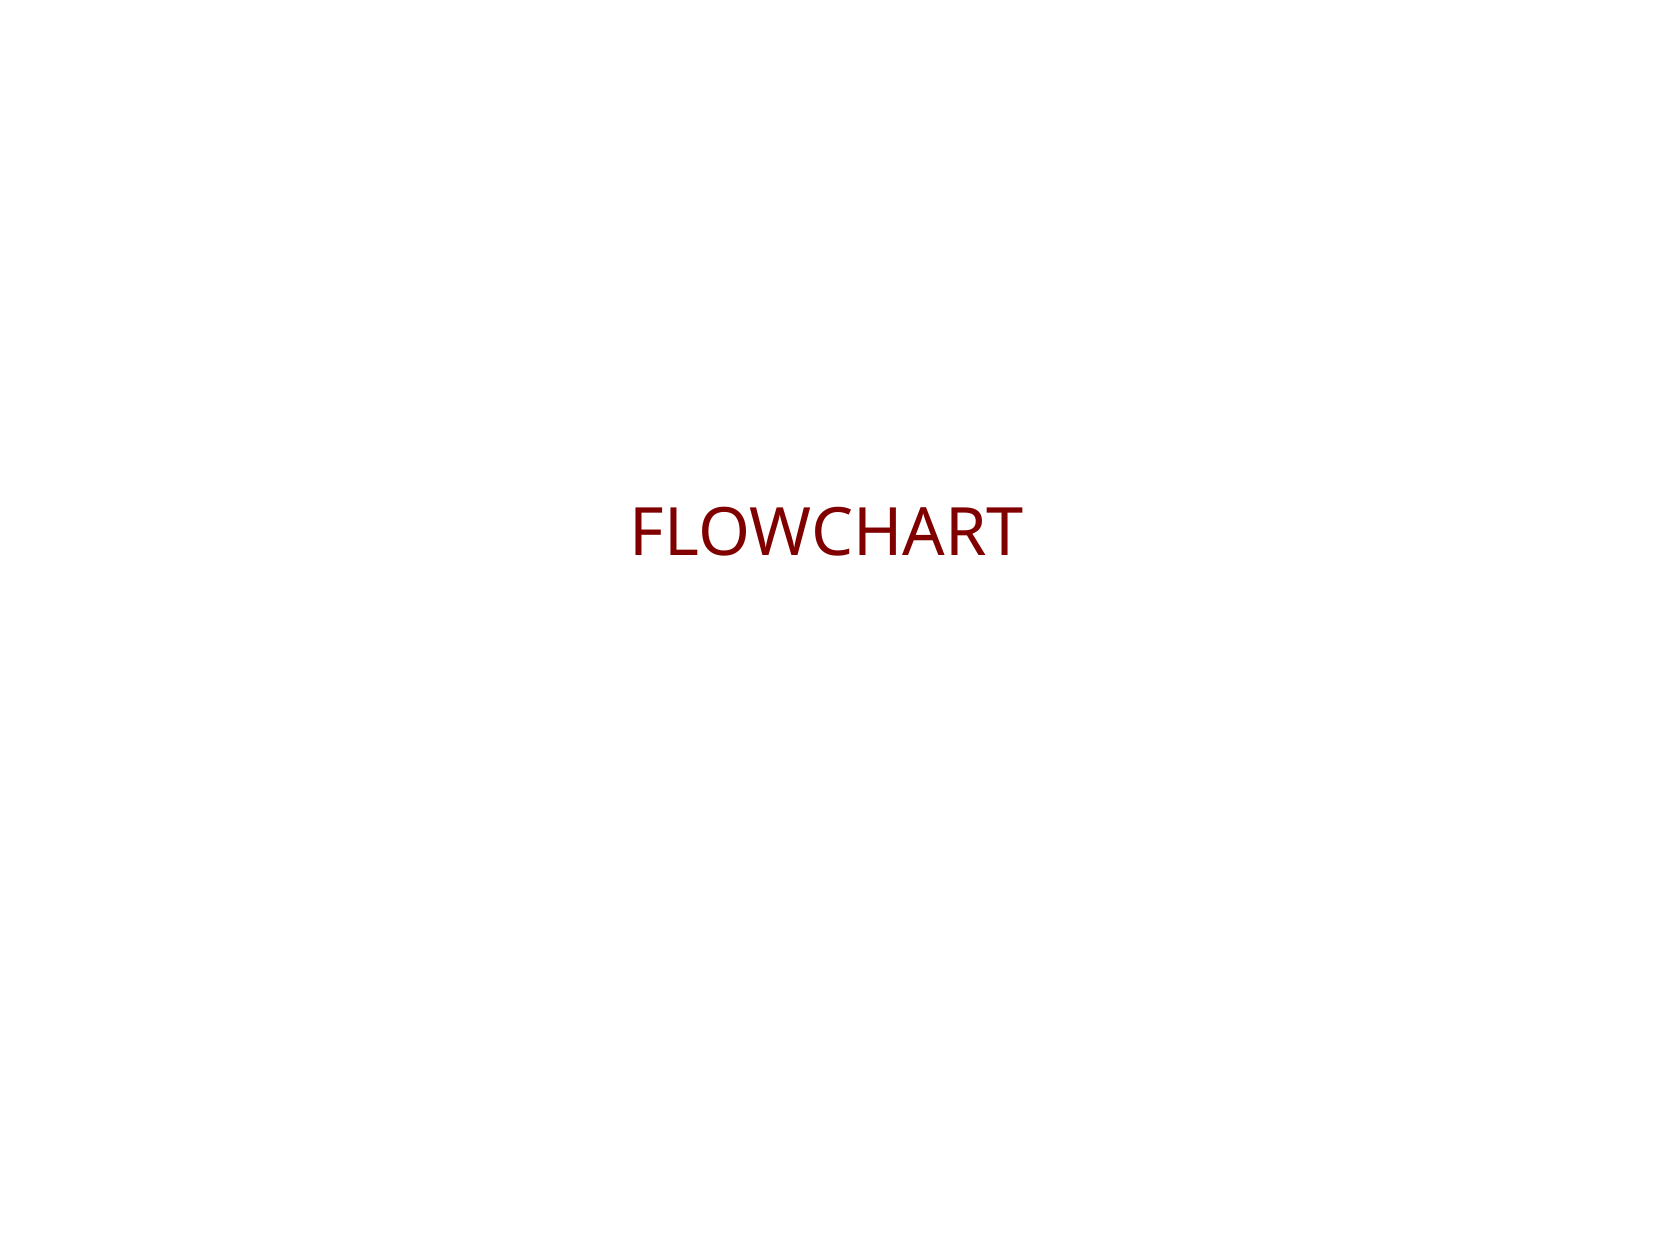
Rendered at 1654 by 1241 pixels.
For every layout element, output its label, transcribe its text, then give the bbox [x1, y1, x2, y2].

subtitle FLOWCHART [82, 49, 1571, 1010]
